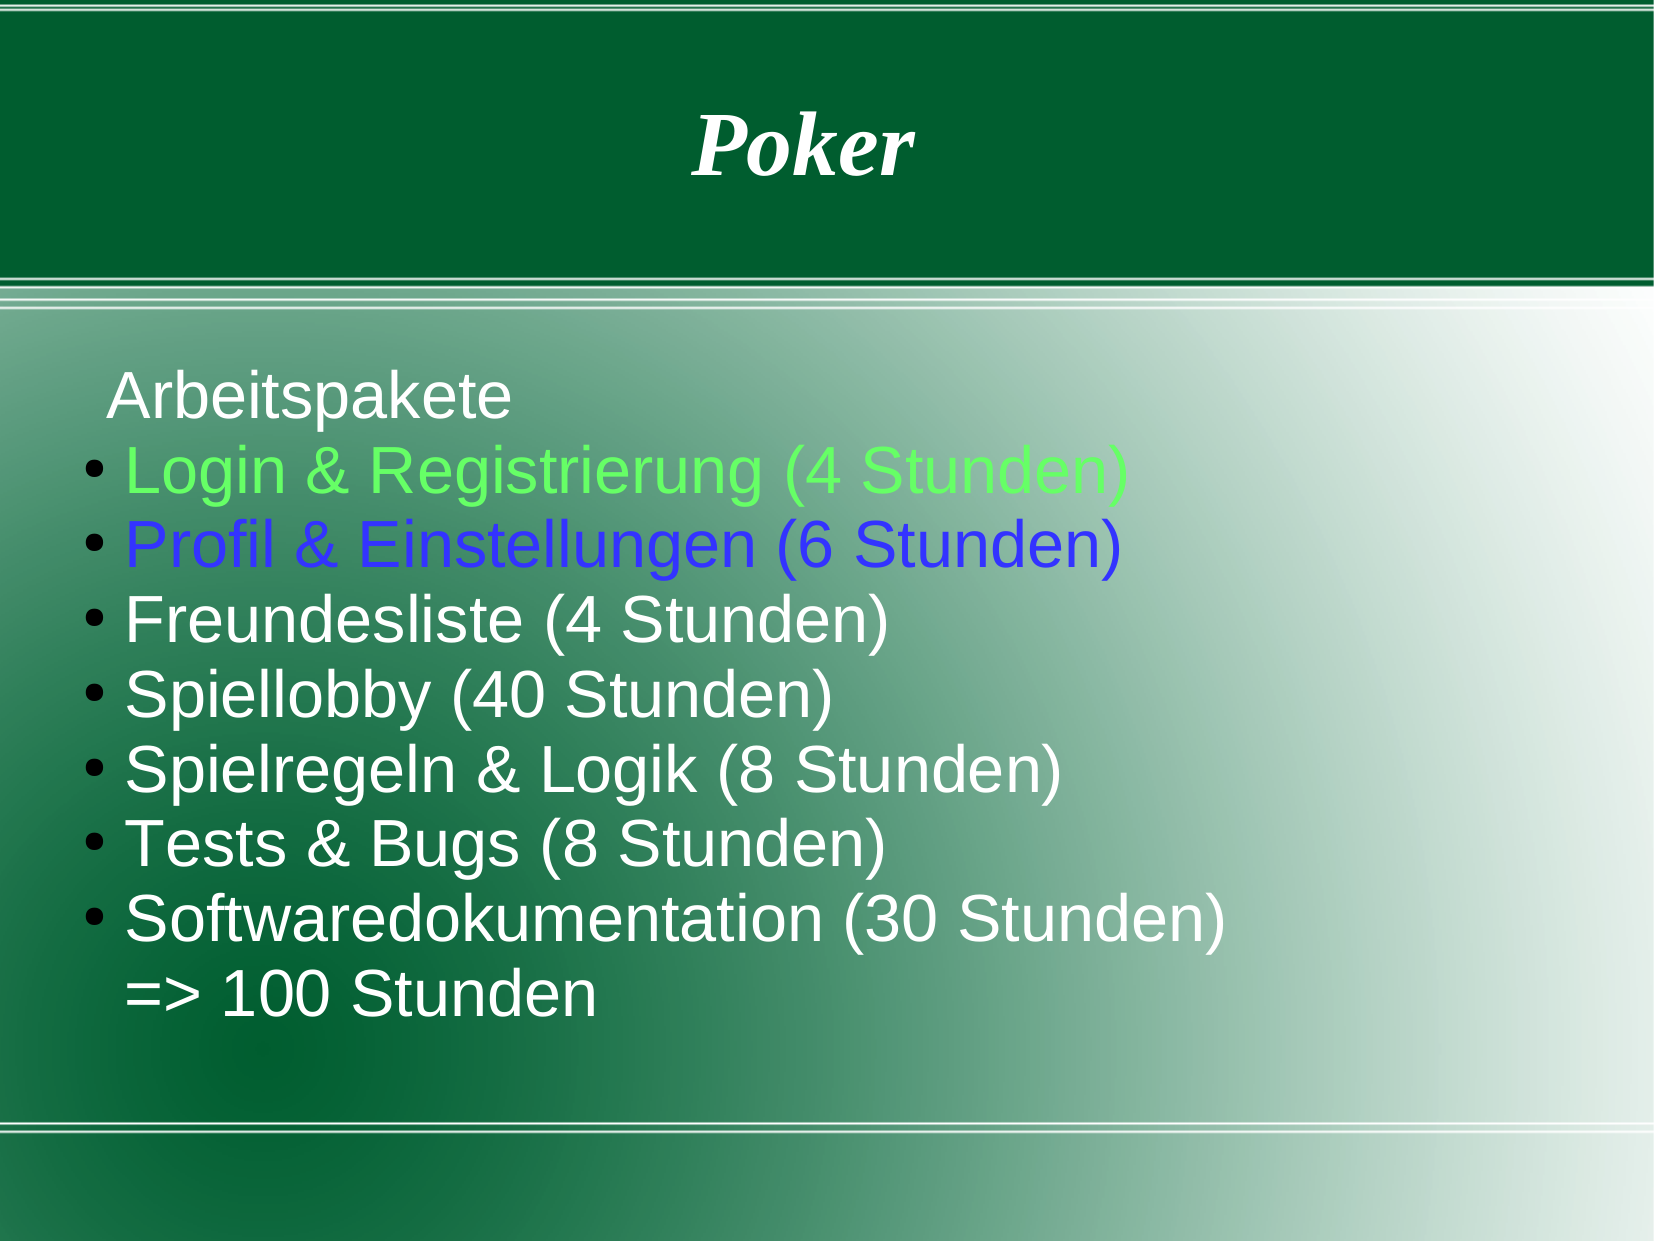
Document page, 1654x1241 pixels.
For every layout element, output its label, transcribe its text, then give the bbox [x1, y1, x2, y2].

title Poker [59, 40, 1548, 249]
picture [0, 0, 1654, 1241]
subtitle Arbeitspakete Login & Registrierung (4 Stunden) Profil & Einstellungen (6 Stunden) Freundesliste (4 Stunden) Spiellobby (40 Stunden) Spielregeln & Logik (8 Stunden) Tests & Bugs (8 Stunden) Softwaredokumentation (30 Stunden) => 100 Stunden [82, 337, 1571, 1052]
